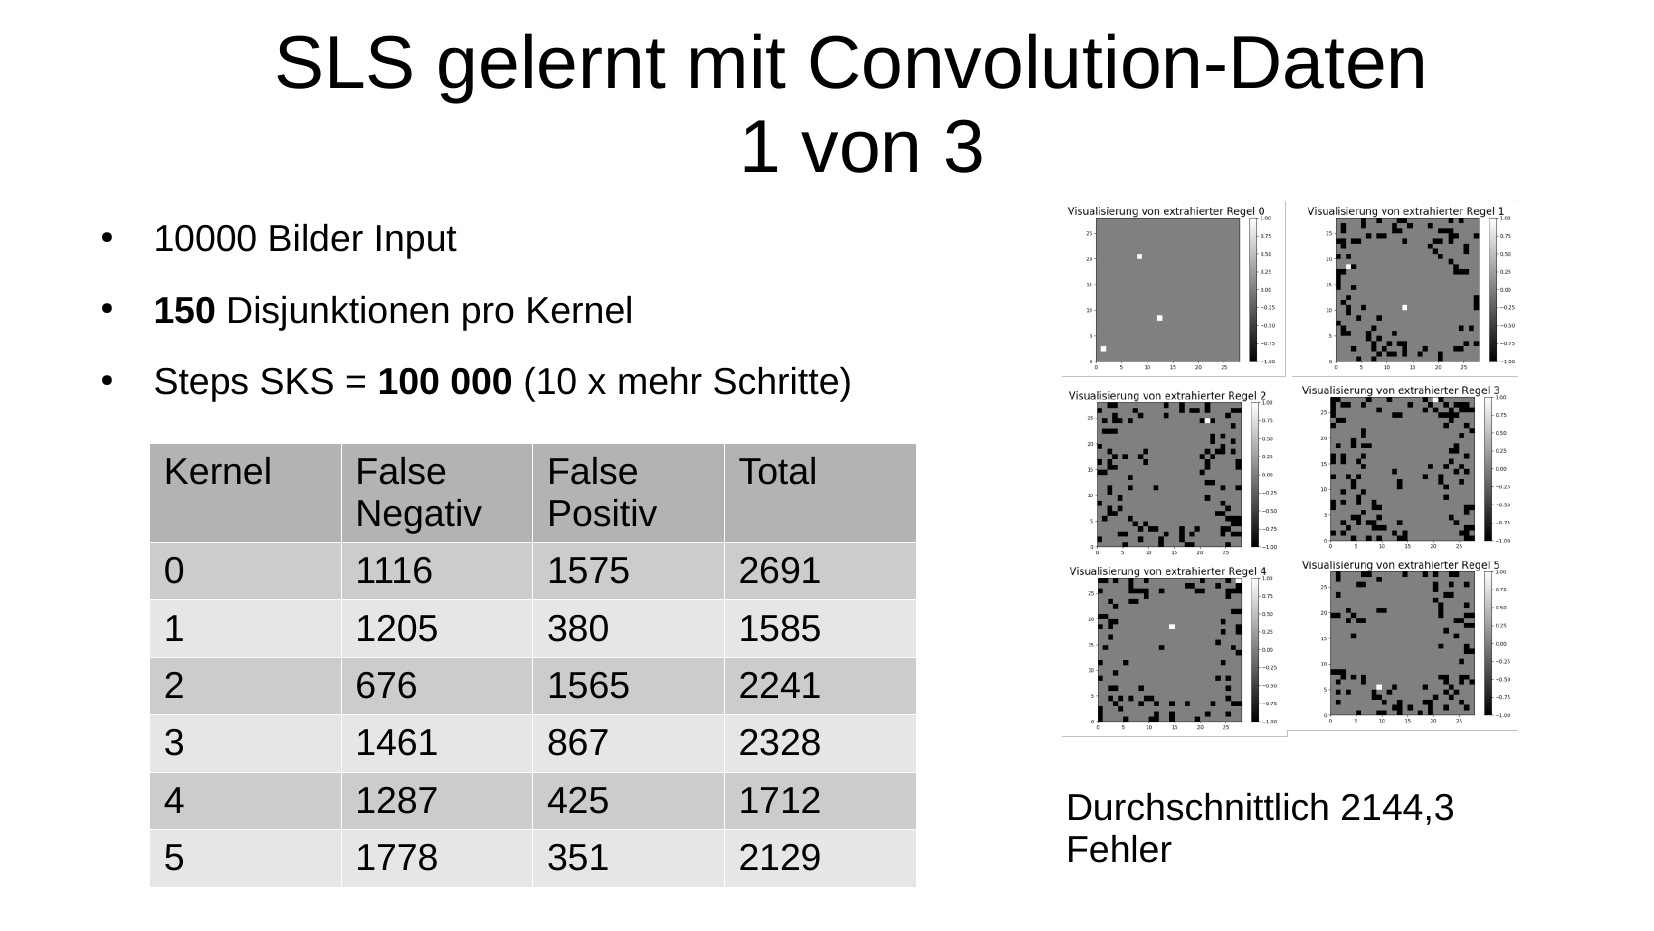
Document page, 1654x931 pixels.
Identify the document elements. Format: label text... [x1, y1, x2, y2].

table_cell 0 [150, 543, 341, 599]
table_cell 351 [533, 830, 724, 887]
text_box Durchschnittlich 2144,3 Fehler [1051, 779, 1512, 879]
table_cell 1575 [533, 543, 724, 599]
table_cell 1205 [342, 600, 532, 657]
table_cell 2691 [725, 543, 916, 599]
table_cell 2129 [725, 830, 916, 887]
table_cell 1778 [342, 830, 532, 887]
table_header False Positiv [533, 444, 724, 542]
table_cell 425 [533, 773, 724, 829]
table_cell 1712 [725, 773, 916, 829]
table_cell 1565 [533, 658, 724, 714]
table_cell 1 [150, 600, 341, 657]
title SLS gelernt mit Convolution-Daten 1 von 3 [118, 20, 1607, 189]
table_cell 1585 [725, 600, 916, 657]
picture [1062, 200, 1518, 742]
table_header Total [725, 444, 916, 542]
table_cell 2241 [725, 658, 916, 714]
table_cell 380 [533, 600, 724, 657]
table_cell 676 [342, 658, 532, 714]
list 10000 Bilder Input 150 Disjunktionen pro Kernel Steps SKS = 100 000 (10 x mehr Schritte) [82, 217, 1571, 758]
table_header Kernel [150, 444, 341, 542]
table_cell 1287 [342, 773, 532, 829]
table_cell 2328 [725, 715, 916, 772]
table_cell 3 [150, 715, 341, 772]
table_cell 5 [150, 830, 341, 887]
table_header False Negativ [342, 444, 532, 542]
table_cell 2 [150, 658, 341, 714]
table_cell 4 [150, 773, 341, 829]
table_cell 1116 [342, 543, 532, 599]
table_cell 1461 [342, 715, 532, 772]
table_cell 867 [533, 715, 724, 772]
